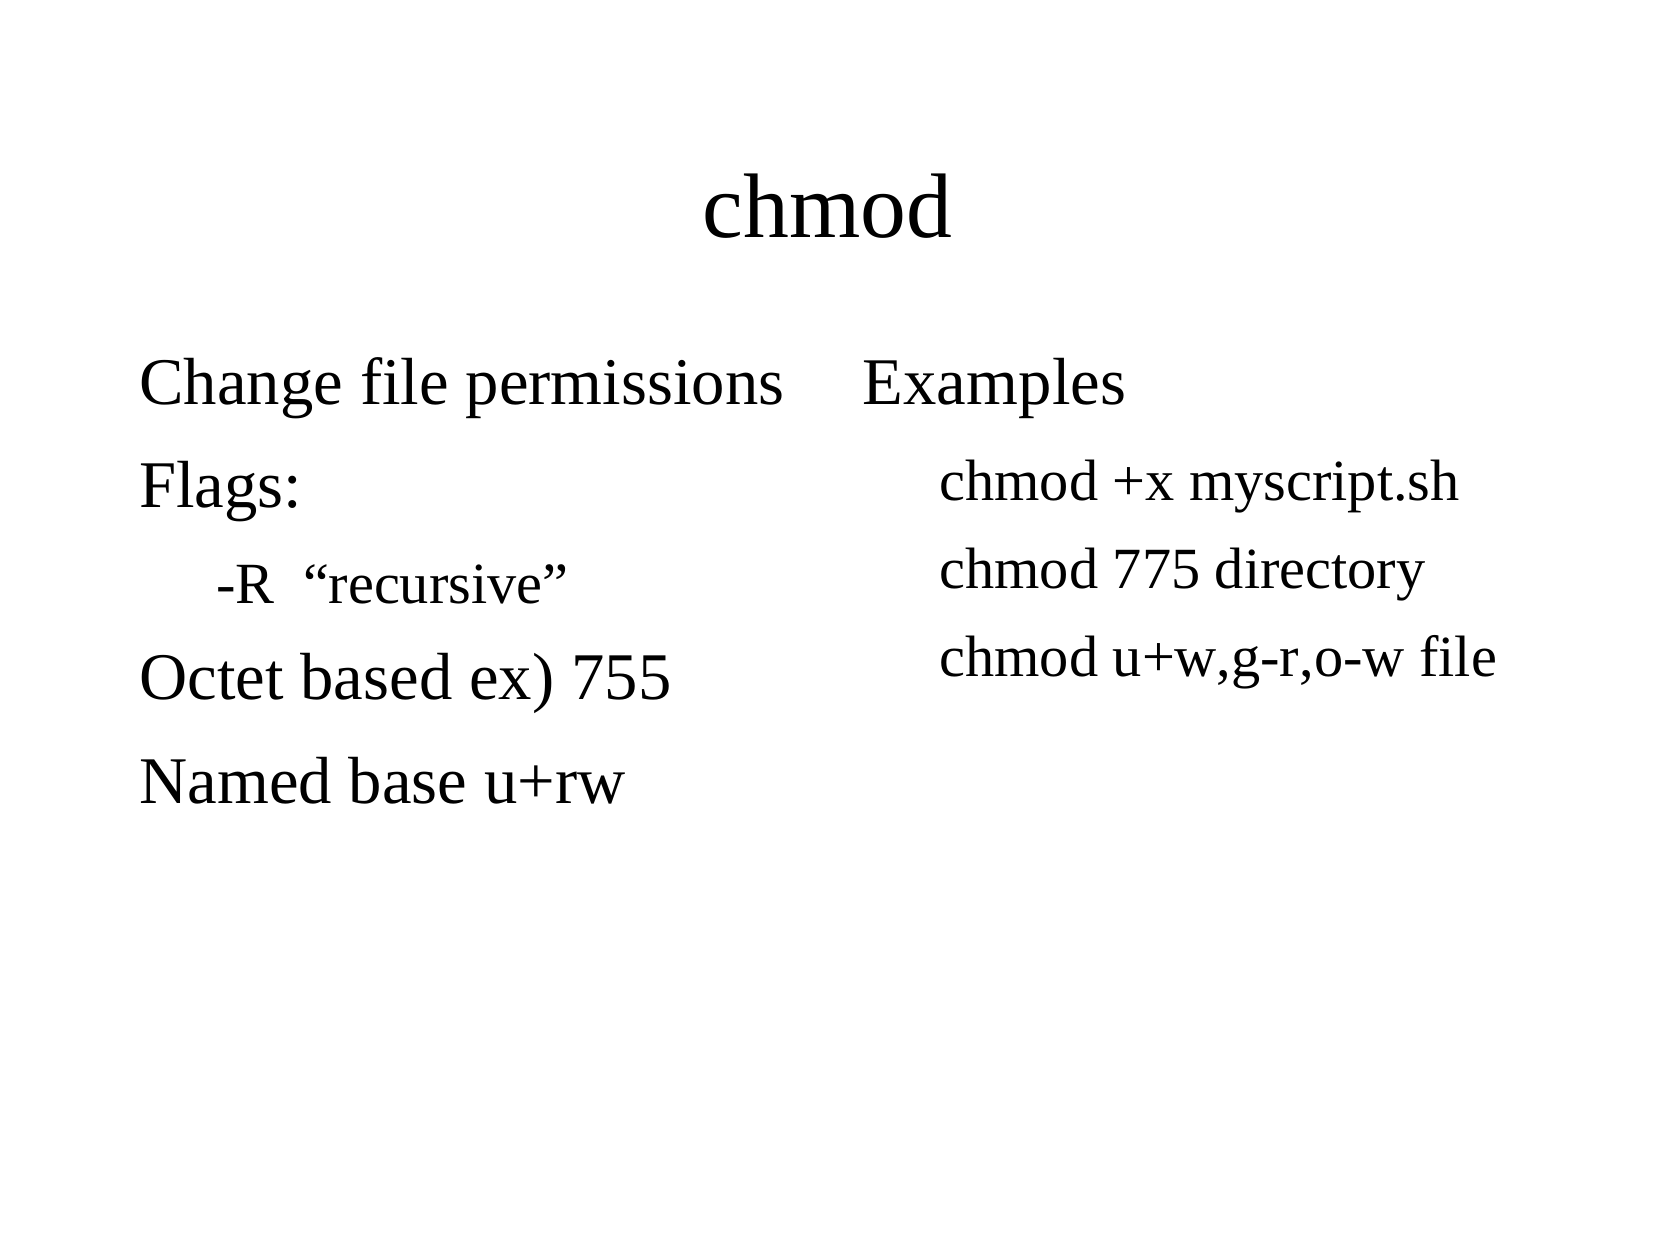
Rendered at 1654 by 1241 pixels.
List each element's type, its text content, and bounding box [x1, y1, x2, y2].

list Change file permissions Flags: -R “recursive” Octet based ex) 755 Named base u+rw [121, 344, 811, 1127]
list Examples chmod +x myscript.sh chmod 775 directory chmod u+w,g-r,o-w file [844, 344, 1534, 1127]
title chmod [121, 102, 1534, 311]
